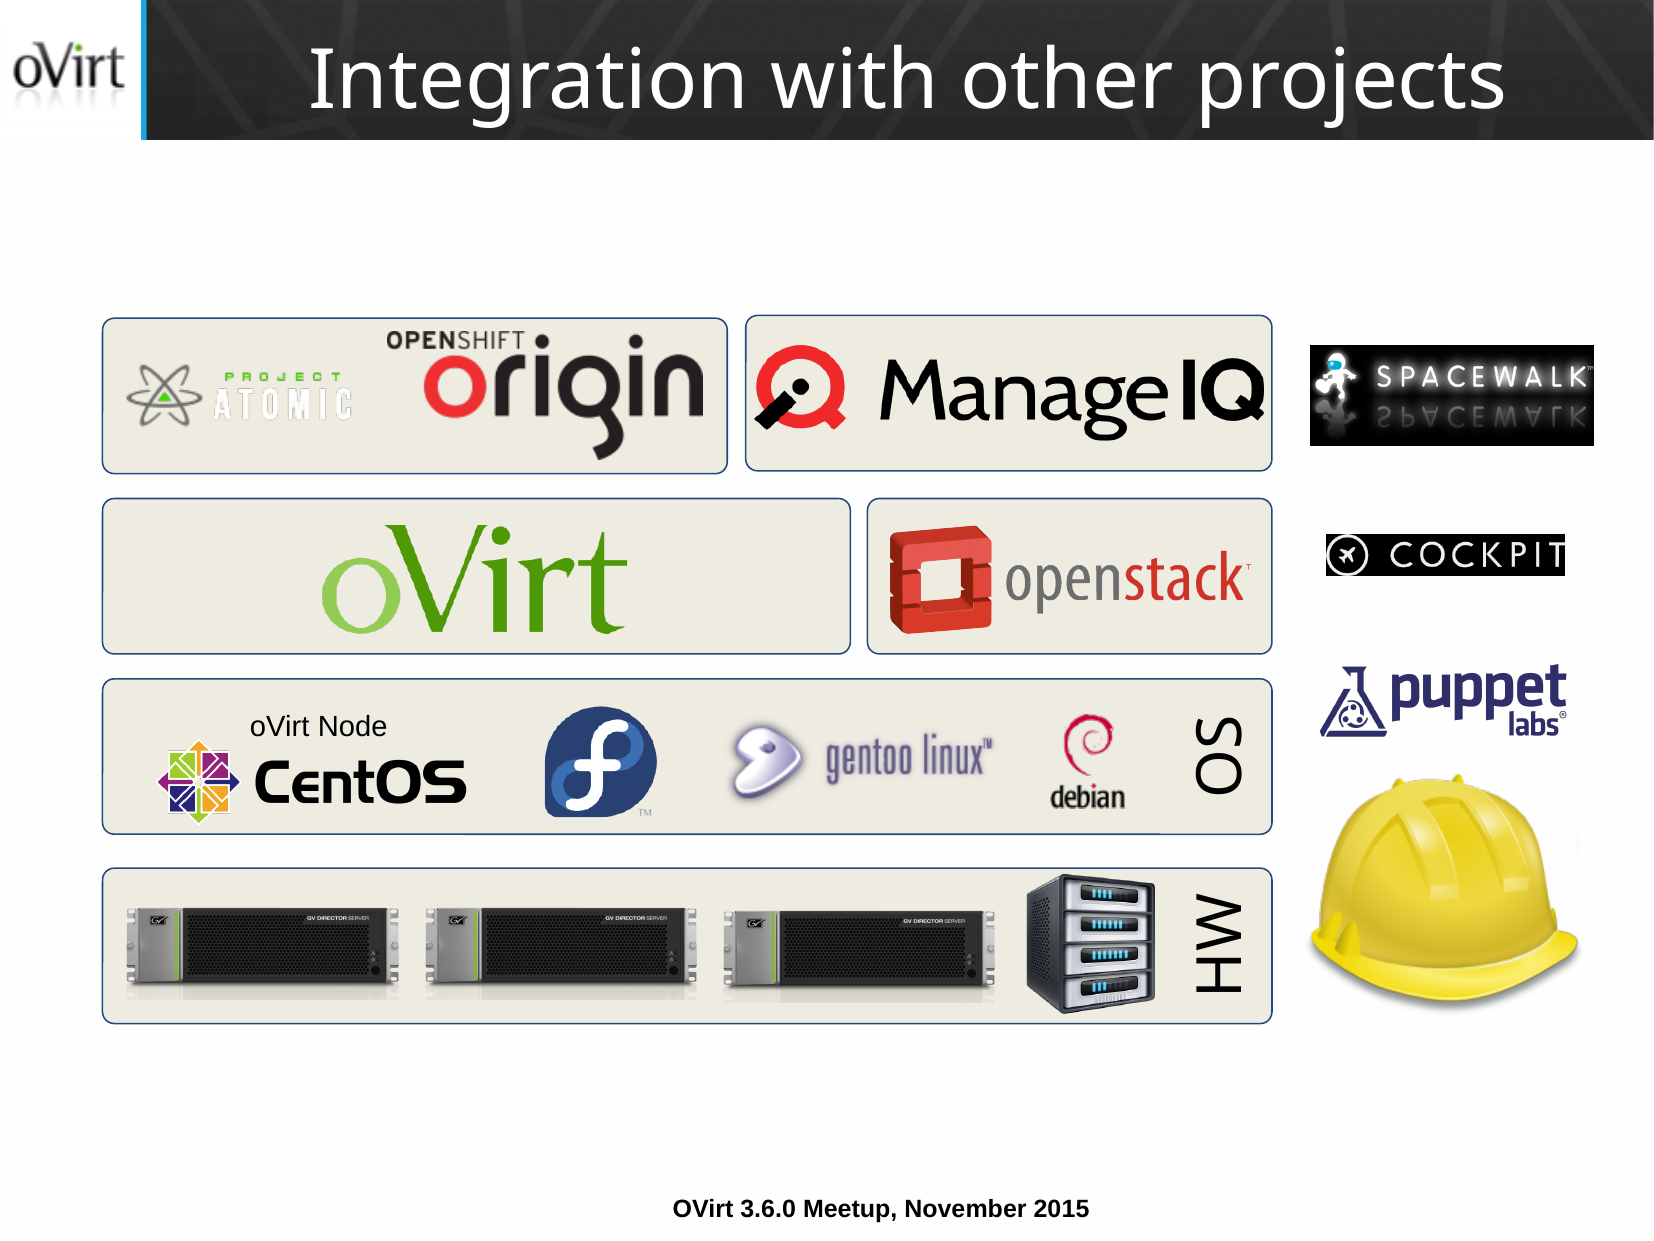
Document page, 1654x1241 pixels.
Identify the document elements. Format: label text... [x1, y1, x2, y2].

picture [1303, 664, 1588, 739]
text_box HW [102, 868, 1272, 1024]
title Integration with other projects [164, 18, 1653, 119]
picture [543, 704, 658, 818]
picture [754, 345, 1264, 441]
picture [102, 331, 703, 460]
text_box [867, 498, 1272, 654]
picture [120, 891, 405, 1000]
picture [1015, 868, 1166, 1019]
picture [0, 0, 1654, 140]
picture [1310, 345, 1594, 446]
text_box [745, 315, 1272, 471]
text_box OS [102, 678, 1272, 835]
picture [301, 497, 652, 653]
text_box oVirt Node [156, 692, 481, 750]
picture [142, 724, 479, 839]
picture [1001, 544, 1252, 619]
text_box [102, 498, 851, 654]
text_box [102, 318, 728, 474]
picture [1326, 534, 1565, 576]
picture [1049, 713, 1128, 809]
picture [419, 891, 703, 1000]
picture [717, 894, 1001, 1003]
picture [702, 711, 1001, 811]
picture [1303, 774, 1588, 1017]
picture [884, 524, 995, 638]
